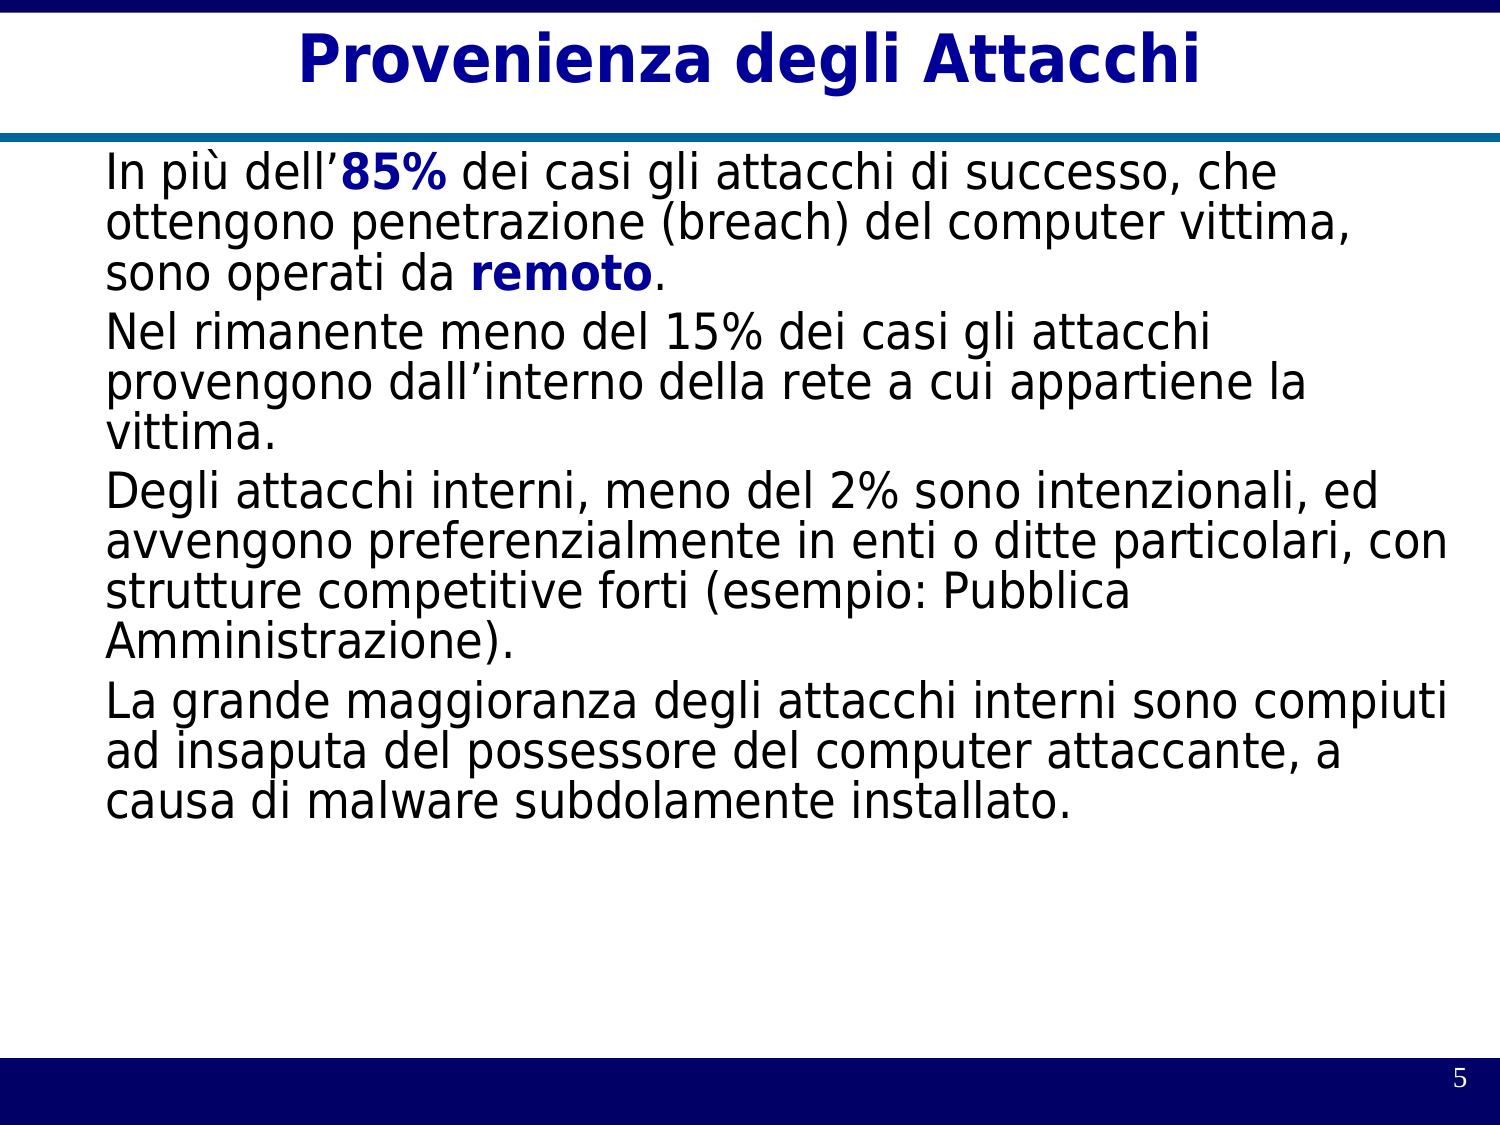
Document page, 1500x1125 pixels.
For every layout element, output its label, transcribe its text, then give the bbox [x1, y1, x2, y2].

title Provenienza degli Attacchi [30, 0, 1471, 126]
list In più dell’85% dei casi gli attacchi di successo, che ottengono penetrazione (breach) del computer vittima, sono operati da remoto. Nel rimanente meno del 15% dei casi gli attacchi provengono dall’interno della rete a cui appartiene la vittima. Degli attacchi interni, meno del 2% sono intenzionali, ed avvengono preferenzialmente in enti o ditte particolari, con strutture competitive forti (esempio: Pubblica Amministrazione). La grande maggioranza degli attacchi interni sono compiuti ad insaputa del possessore del computer attaccante, a causa di malware subdolamente installato. [30, 149, 1471, 1021]
